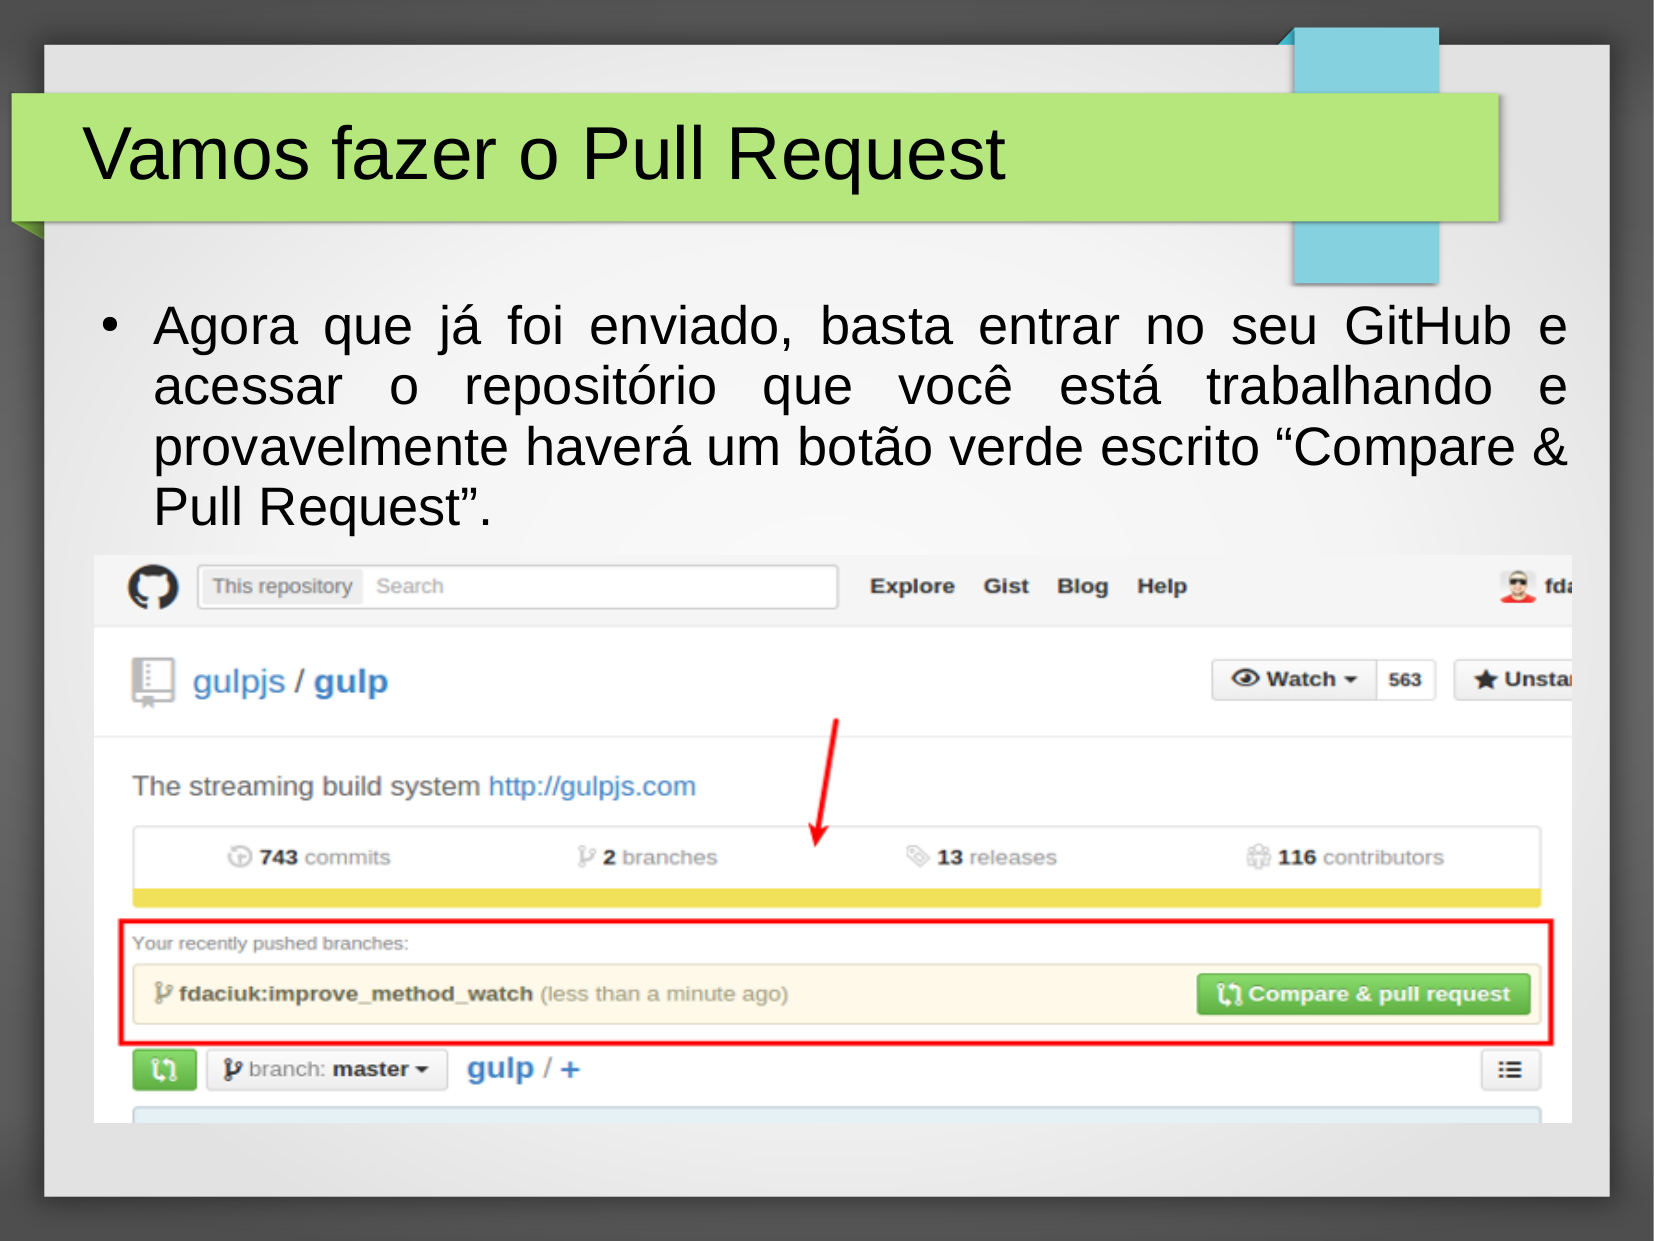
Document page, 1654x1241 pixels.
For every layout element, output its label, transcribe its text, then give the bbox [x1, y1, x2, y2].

list Agora que já foi enviado, basta entrar no seu GitHub e acessar o repositório que você está trabalhando e provavelmente haverá um botão verde escrito “Compare & Pull Request”. [82, 295, 1571, 591]
title Vamos fazer o Pull Request [82, 94, 1264, 213]
picture [0, 0, 1654, 1241]
